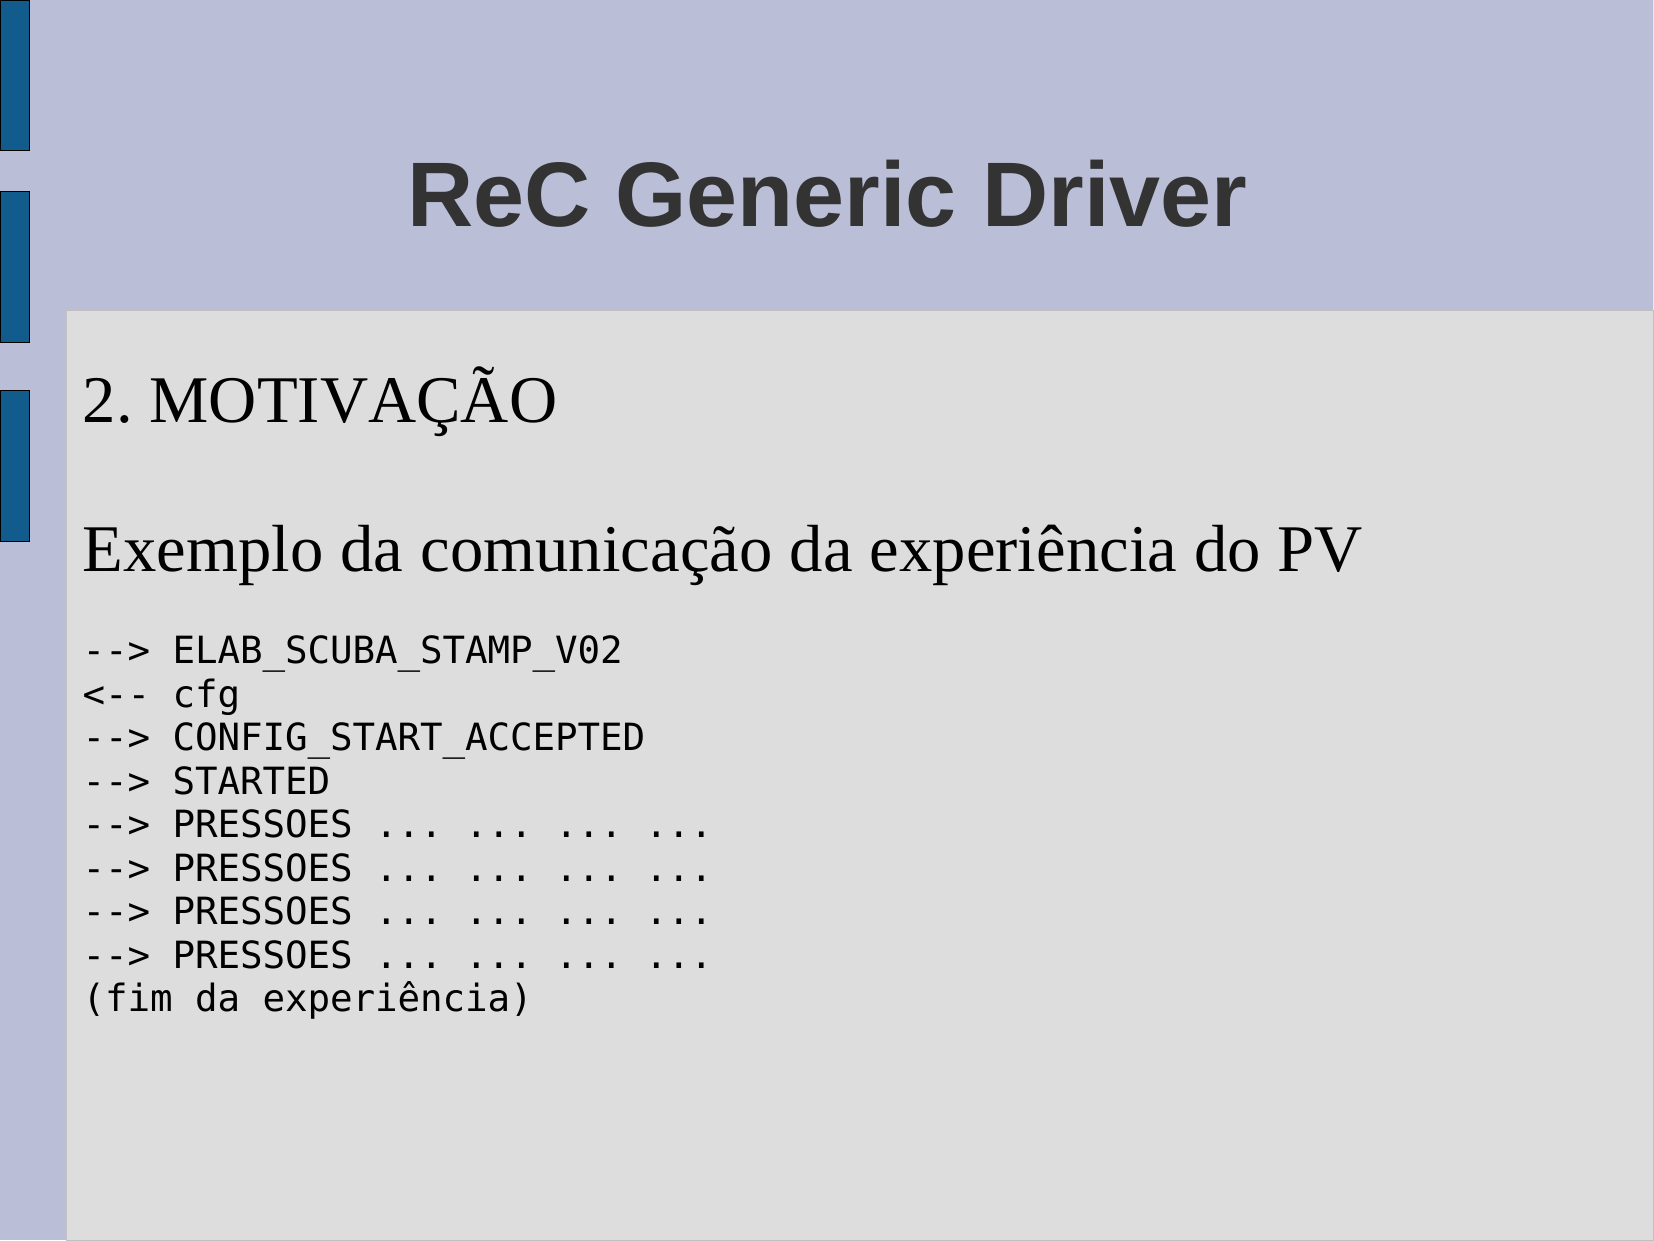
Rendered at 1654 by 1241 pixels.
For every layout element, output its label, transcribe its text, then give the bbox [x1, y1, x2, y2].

title ReC Generic Driver [121, 91, 1534, 290]
subtitle 2. MOTIVAÇÃO Exemplo da comunicação da experiência do PV --> ELAB_SCUBA_STAMP_V02 <-- cfg --> CONFIG_START_ACCEPTED --> STARTED --> PRESSOES ... ... ... ... --> PRESSOES ... ... ... ... --> PRESSOES ... ... ... ... --> PRESSOES ... ... ... ... (fim da experiência) [82, 290, 1571, 1094]
